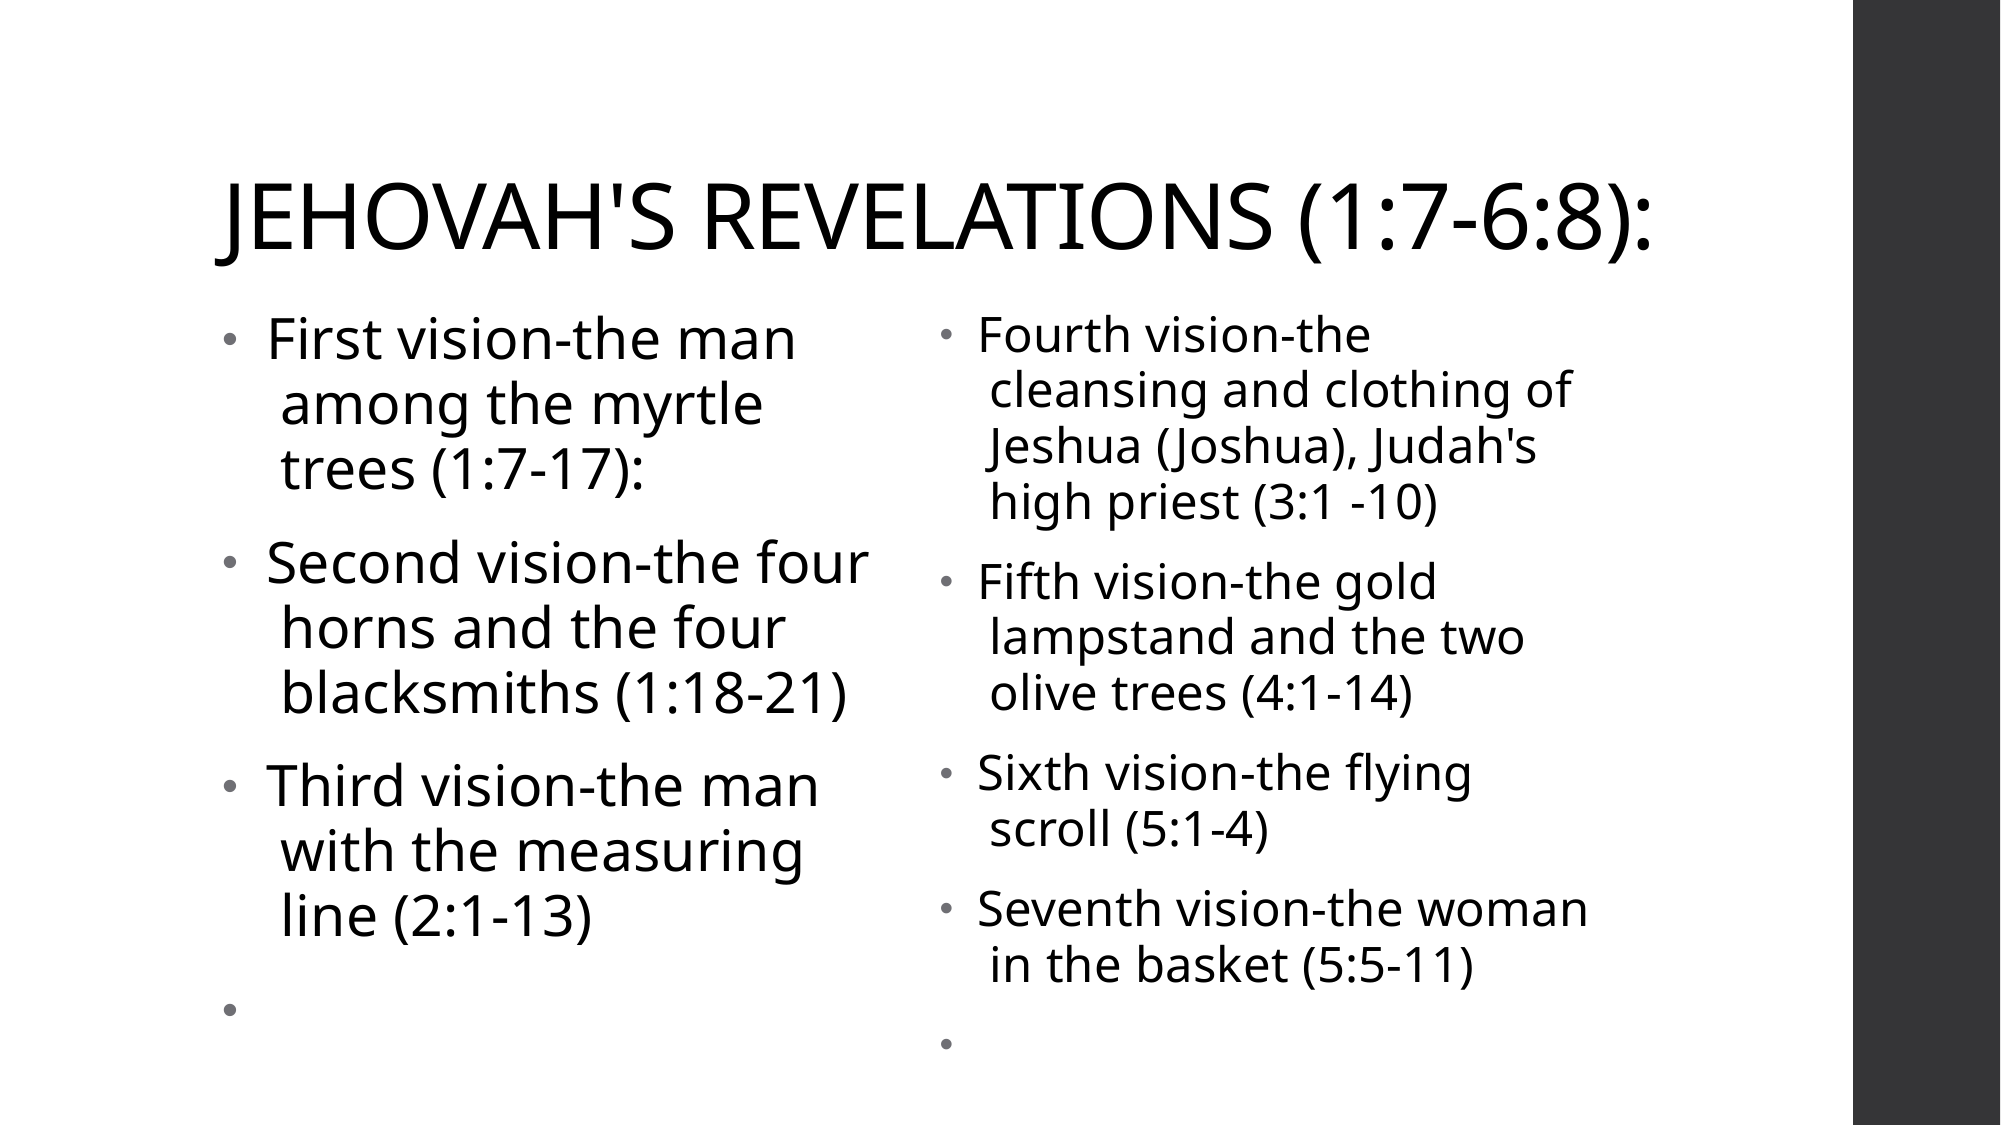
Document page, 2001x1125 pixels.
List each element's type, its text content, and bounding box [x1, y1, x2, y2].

list Fourth vision-the cleansing and clothing of Jeshua (Joshua), Judah's high priest (3:1 -10) Fifth vision-the gold lampstand and the two olive trees (4:1-14) Sixth vision-the flying scroll (5:1-4) Seventh vision-the woman in the basket (5:5-11) [924, 299, 1617, 1014]
list First vision-the man among the myrtle trees (1:7-17): Second vision-the four horns and the four blacksmiths (1:18-21) Third vision-the man with the measuring line (2:1-13) [207, 299, 900, 1014]
title JEHOVAH'S REVELATIONS (1:7-6:8): [206, 60, 1797, 278]
